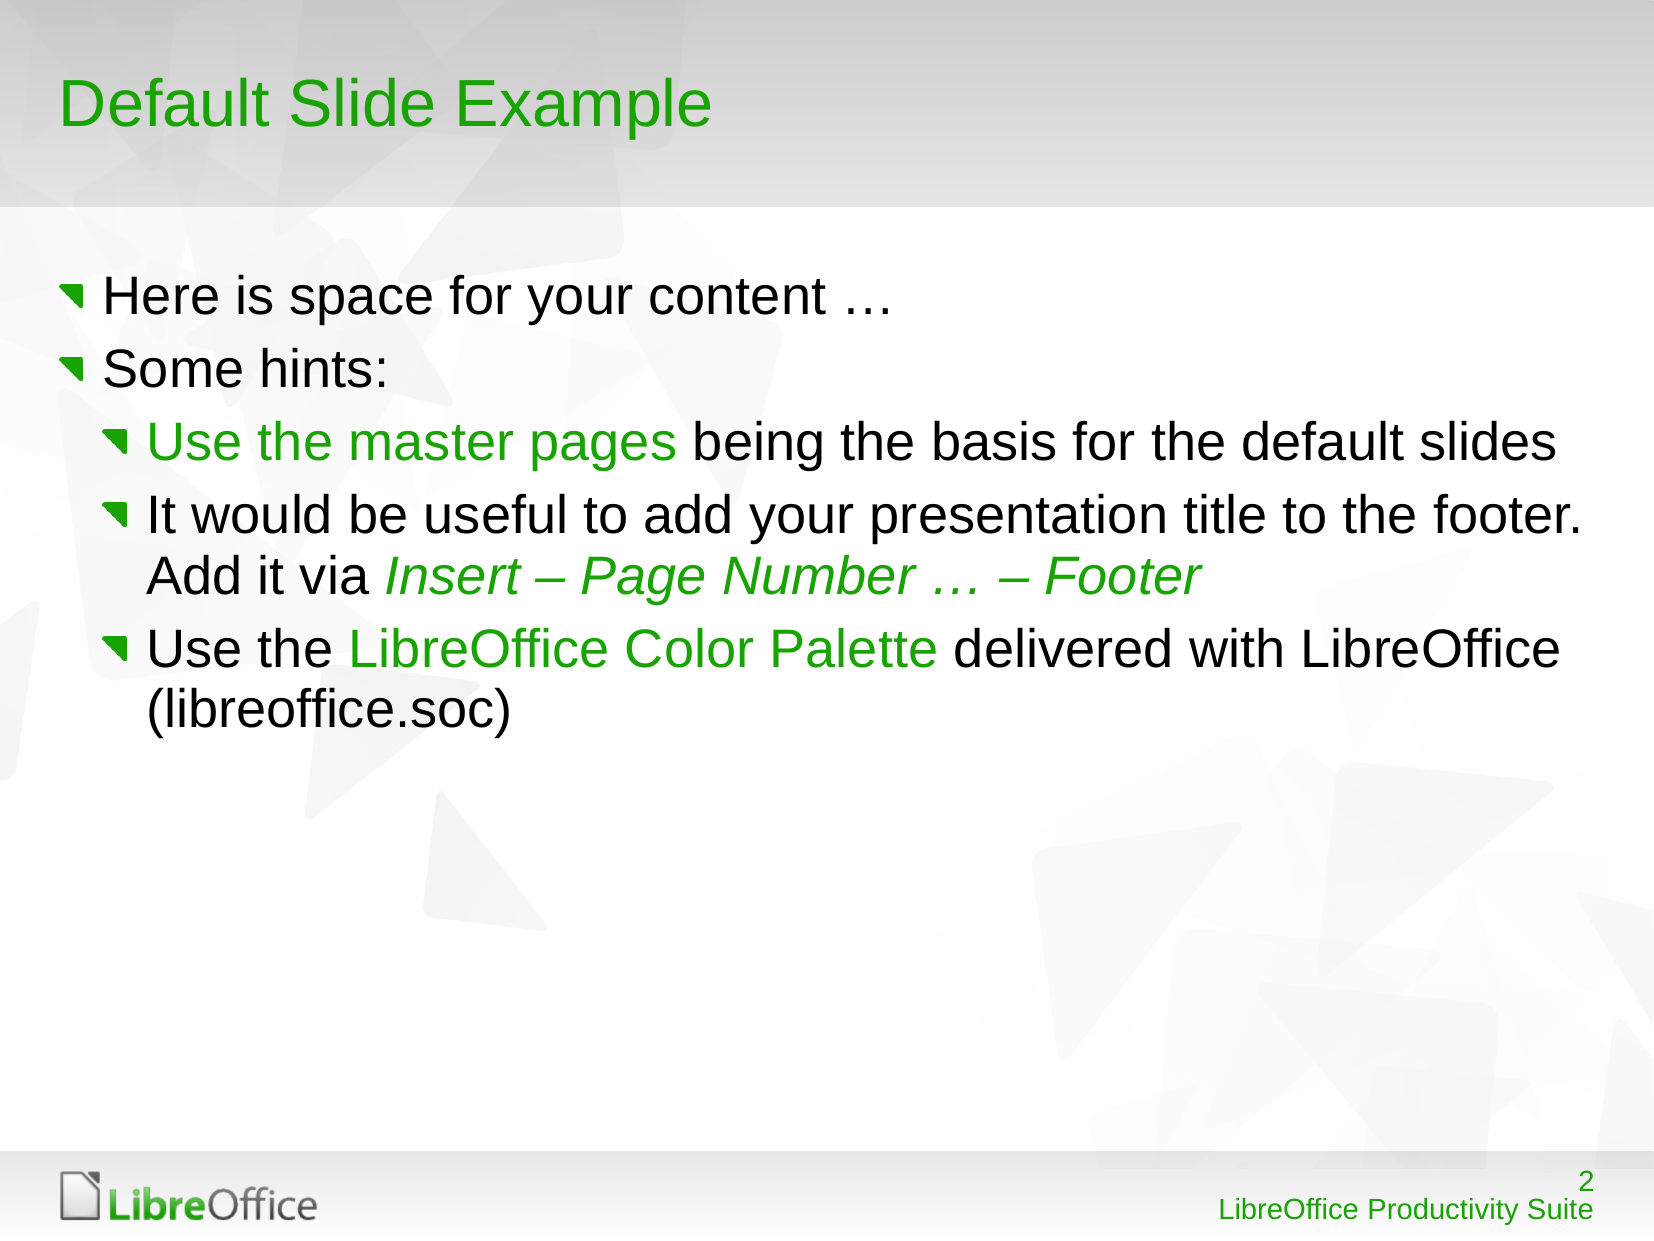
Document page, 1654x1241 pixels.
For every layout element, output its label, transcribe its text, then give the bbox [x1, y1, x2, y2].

picture [915, 548, 1654, 1169]
picture [0, 0, 783, 931]
title Default Slide Example [59, 29, 1595, 178]
list Here is space for your content … Some hints: Use the master pages being the basis for the default slides It would be useful to add your presentation title to the footer. Add it via Insert – Page Number … – Footer Use the LibreOffice Color Palette delivered with LibreOffice (libreoffice.soc) [59, 265, 1595, 1114]
picture [41, 1152, 337, 1240]
